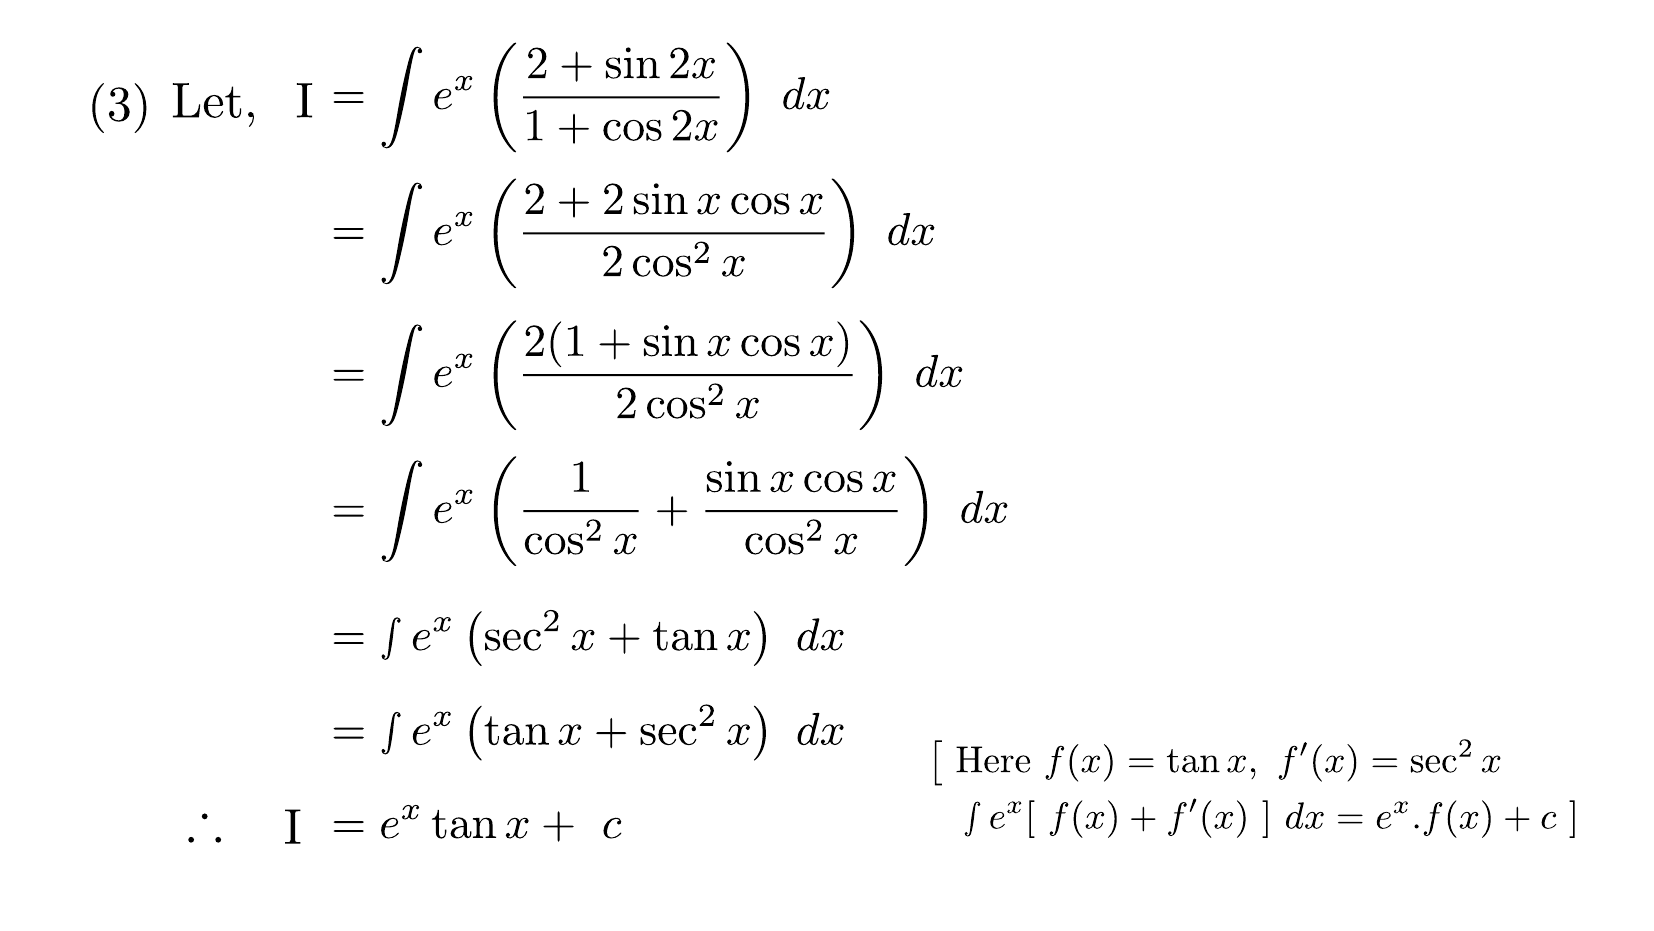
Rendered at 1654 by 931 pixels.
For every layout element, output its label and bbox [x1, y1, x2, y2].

text_box [333, 804, 622, 842]
text_box [333, 320, 963, 431]
text_box [188, 813, 222, 843]
title [47, 36, 1607, 898]
text_box [333, 178, 935, 289]
text_box [333, 456, 1008, 566]
text_box [333, 704, 844, 761]
text_box [285, 809, 301, 844]
text_box [333, 42, 830, 153]
text_box [89, 83, 147, 134]
text_box [333, 609, 844, 667]
text_box [296, 83, 313, 118]
text_box [172, 83, 254, 127]
text_box [929, 739, 1501, 786]
text_box [964, 798, 1575, 838]
